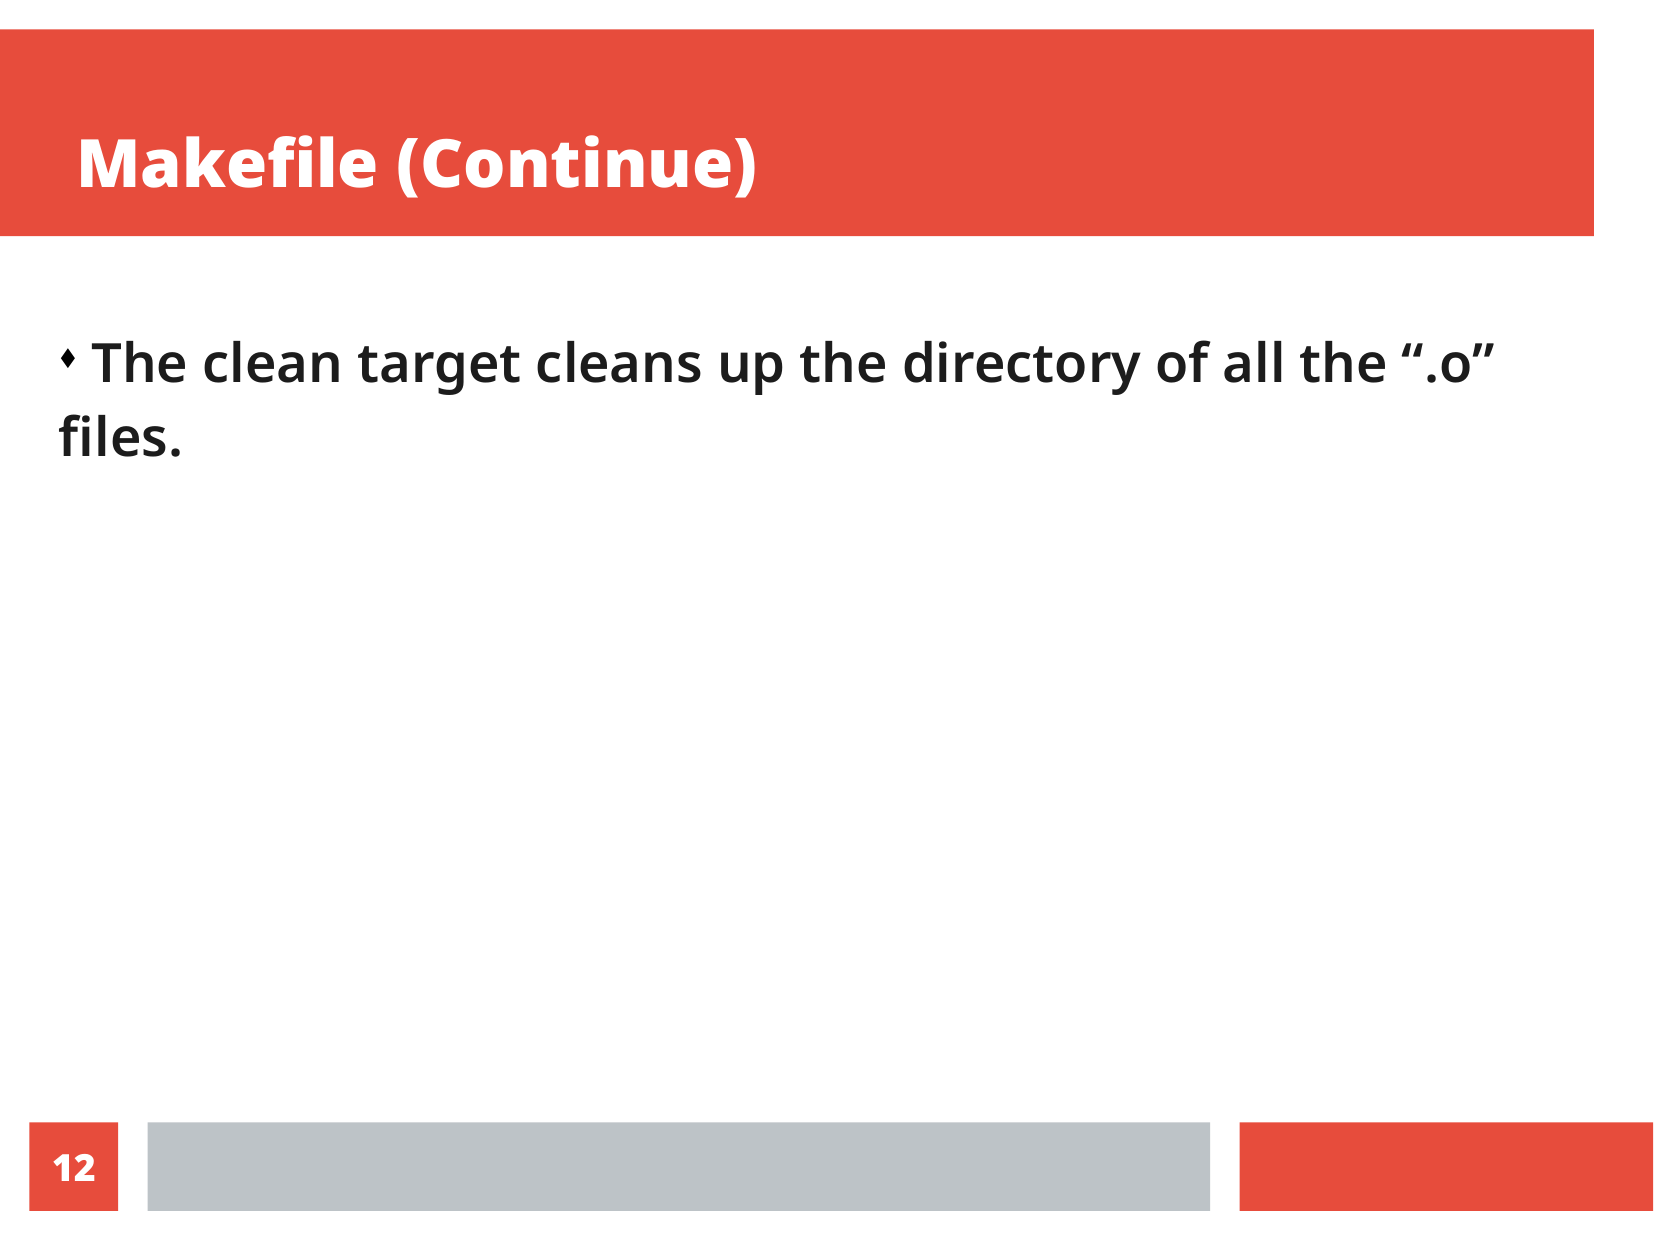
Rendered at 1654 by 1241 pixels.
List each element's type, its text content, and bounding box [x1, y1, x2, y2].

title Makefile (Continue) [58, 59, 1594, 207]
list The clean target cleans up the directory of all the “.o” files. [58, 324, 1565, 1093]
